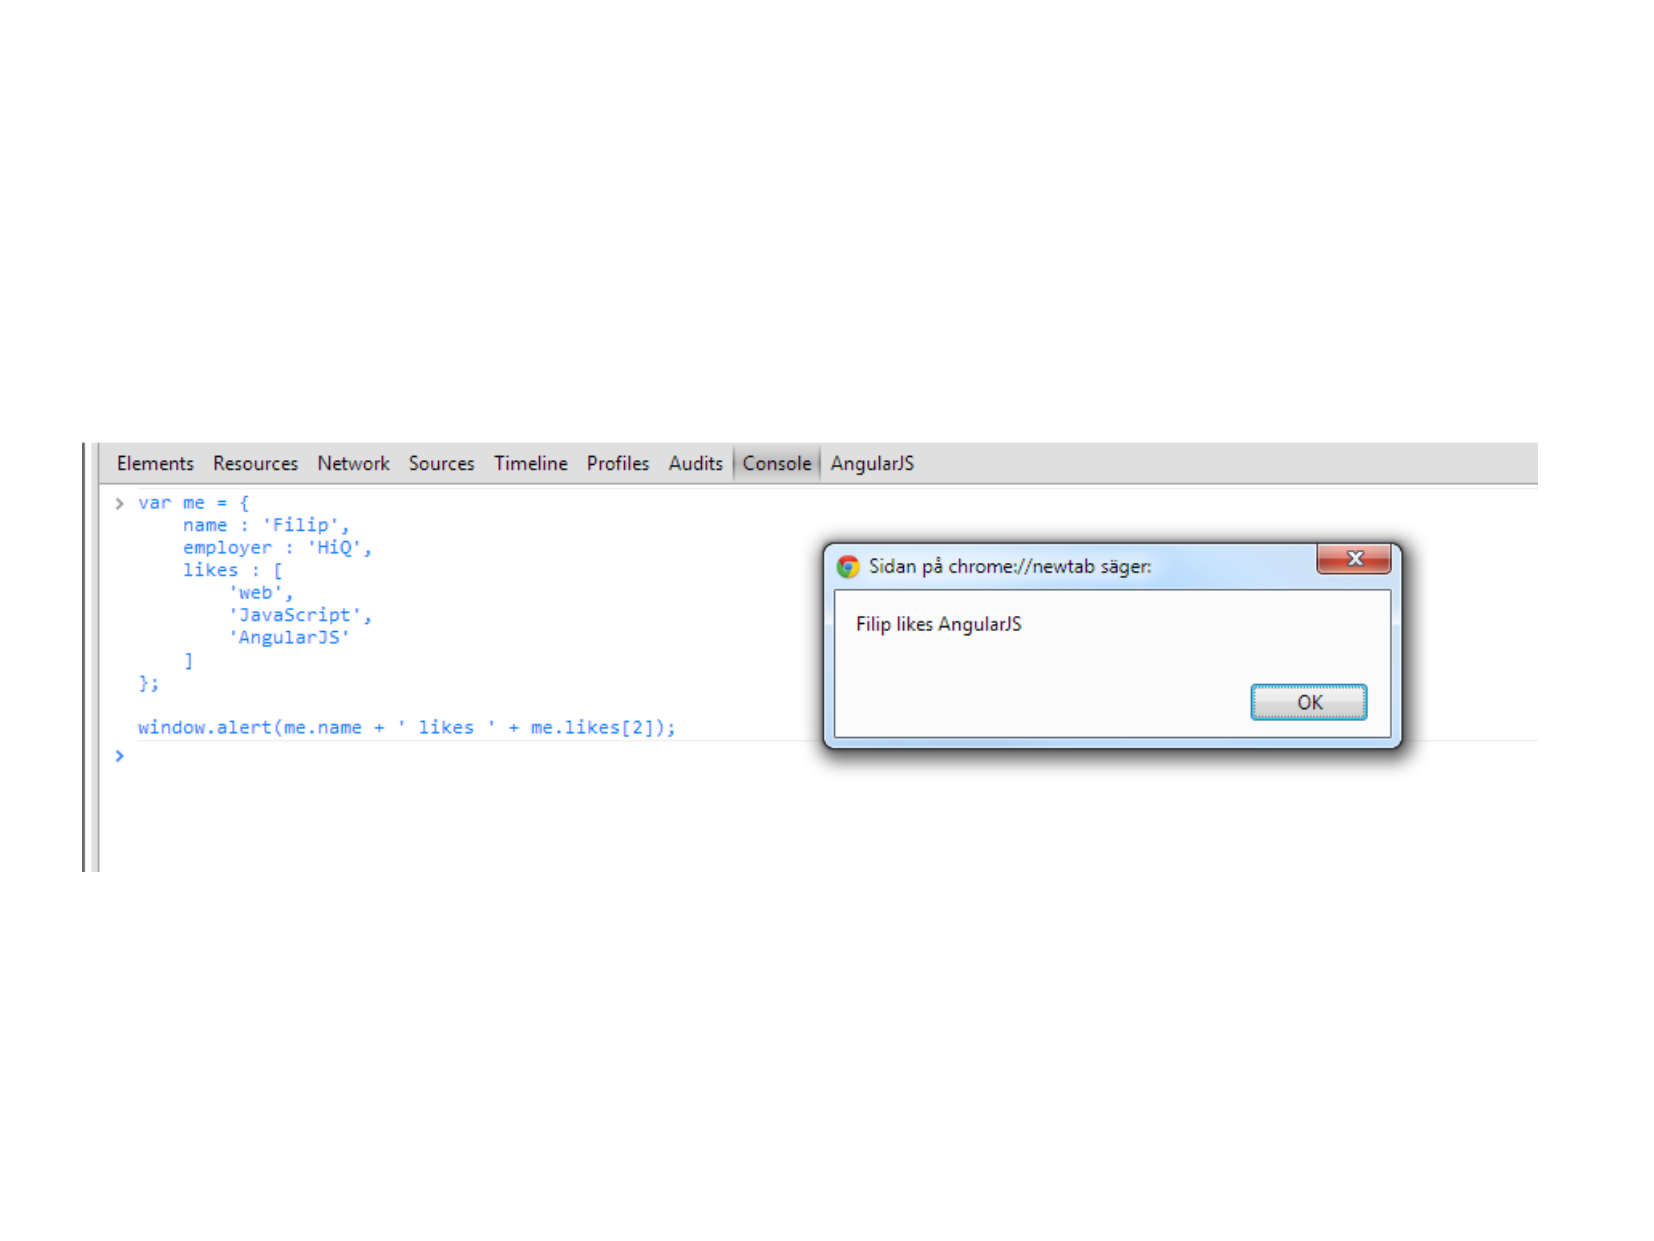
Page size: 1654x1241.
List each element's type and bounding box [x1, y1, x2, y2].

picture [82, 427, 1538, 872]
